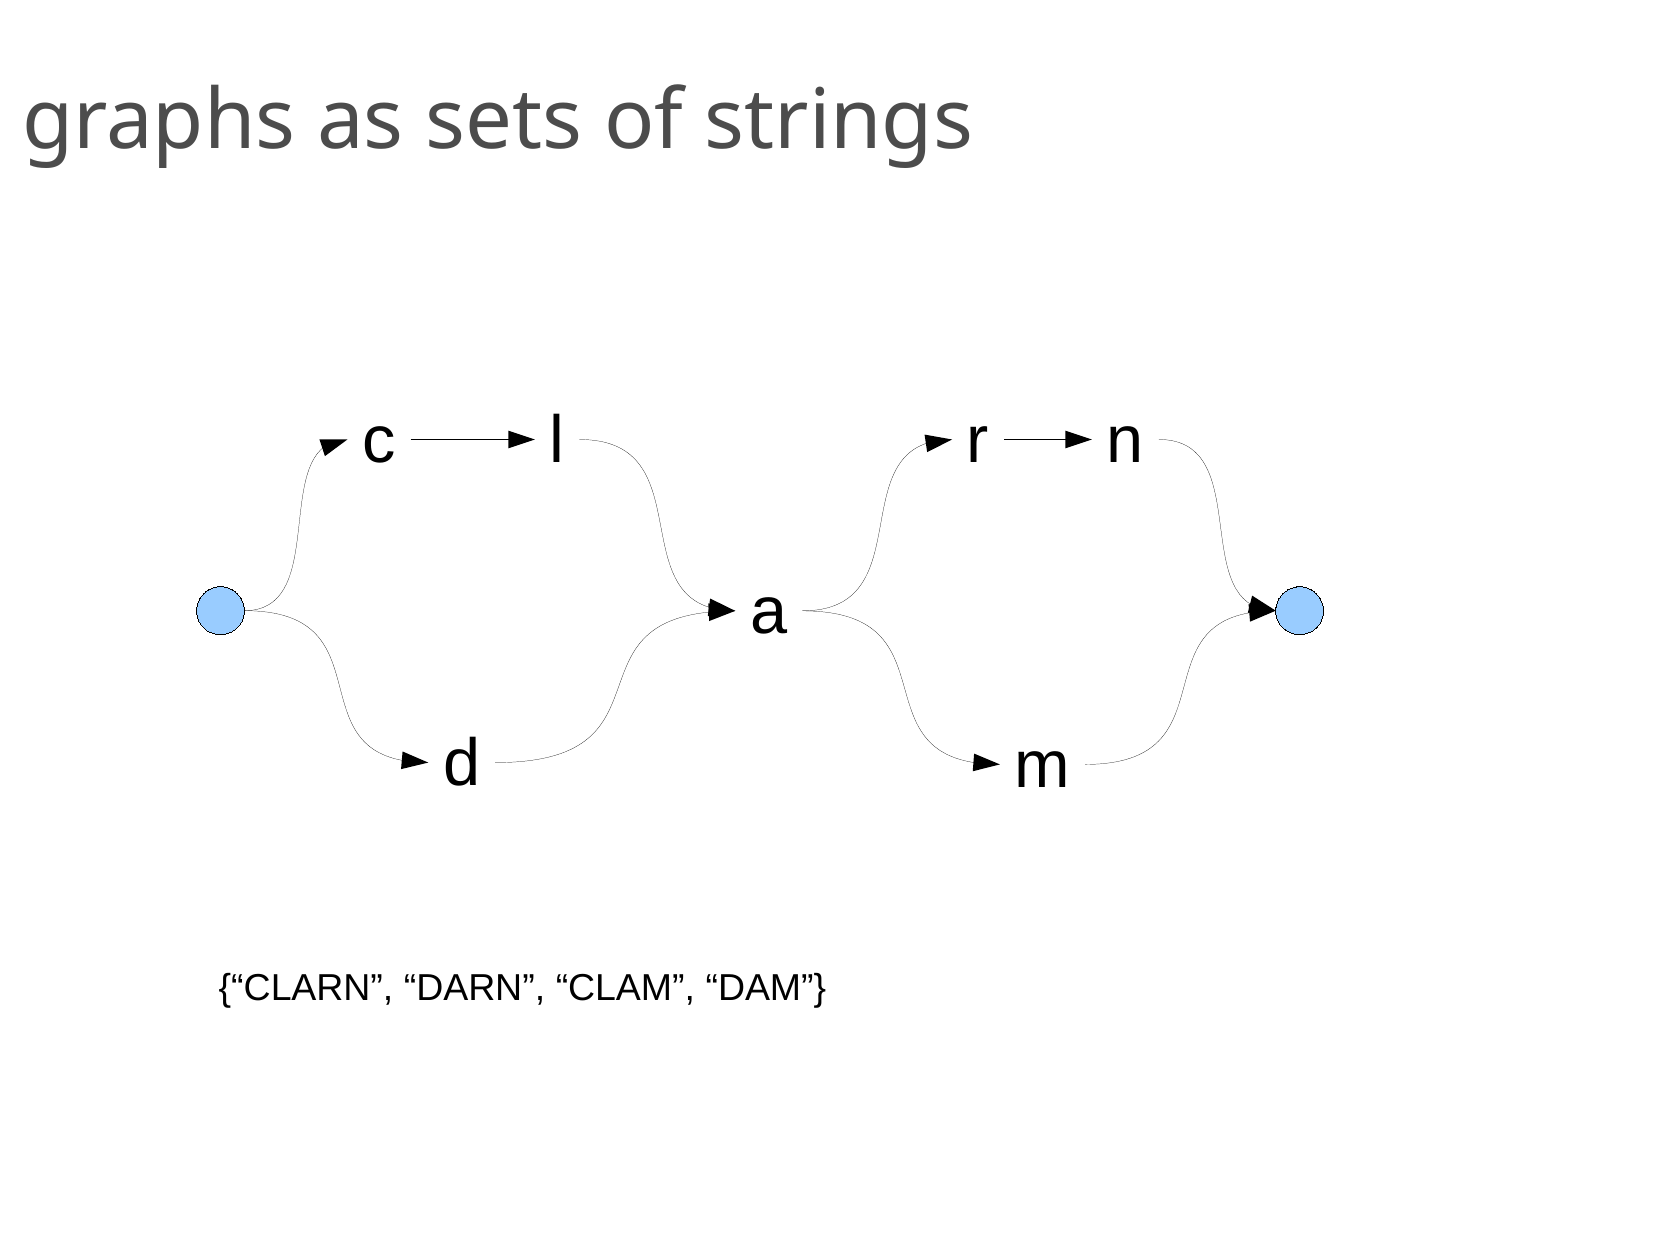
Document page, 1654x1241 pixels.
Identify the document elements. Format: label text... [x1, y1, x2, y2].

title graphs as sets of strings [22, 26, 1654, 205]
text_box m [999, 719, 1086, 810]
text_box c [347, 394, 411, 485]
text_box n [1091, 394, 1159, 485]
text_box l [534, 394, 580, 485]
text_box [1275, 586, 1324, 635]
text_box [196, 586, 245, 635]
text_box d [428, 717, 496, 808]
text_box a [735, 566, 803, 656]
text_box {“CLARN”, “DARN”, “CLAM”, “DAM”} [204, 959, 1442, 1017]
text_box r [952, 394, 1005, 485]
